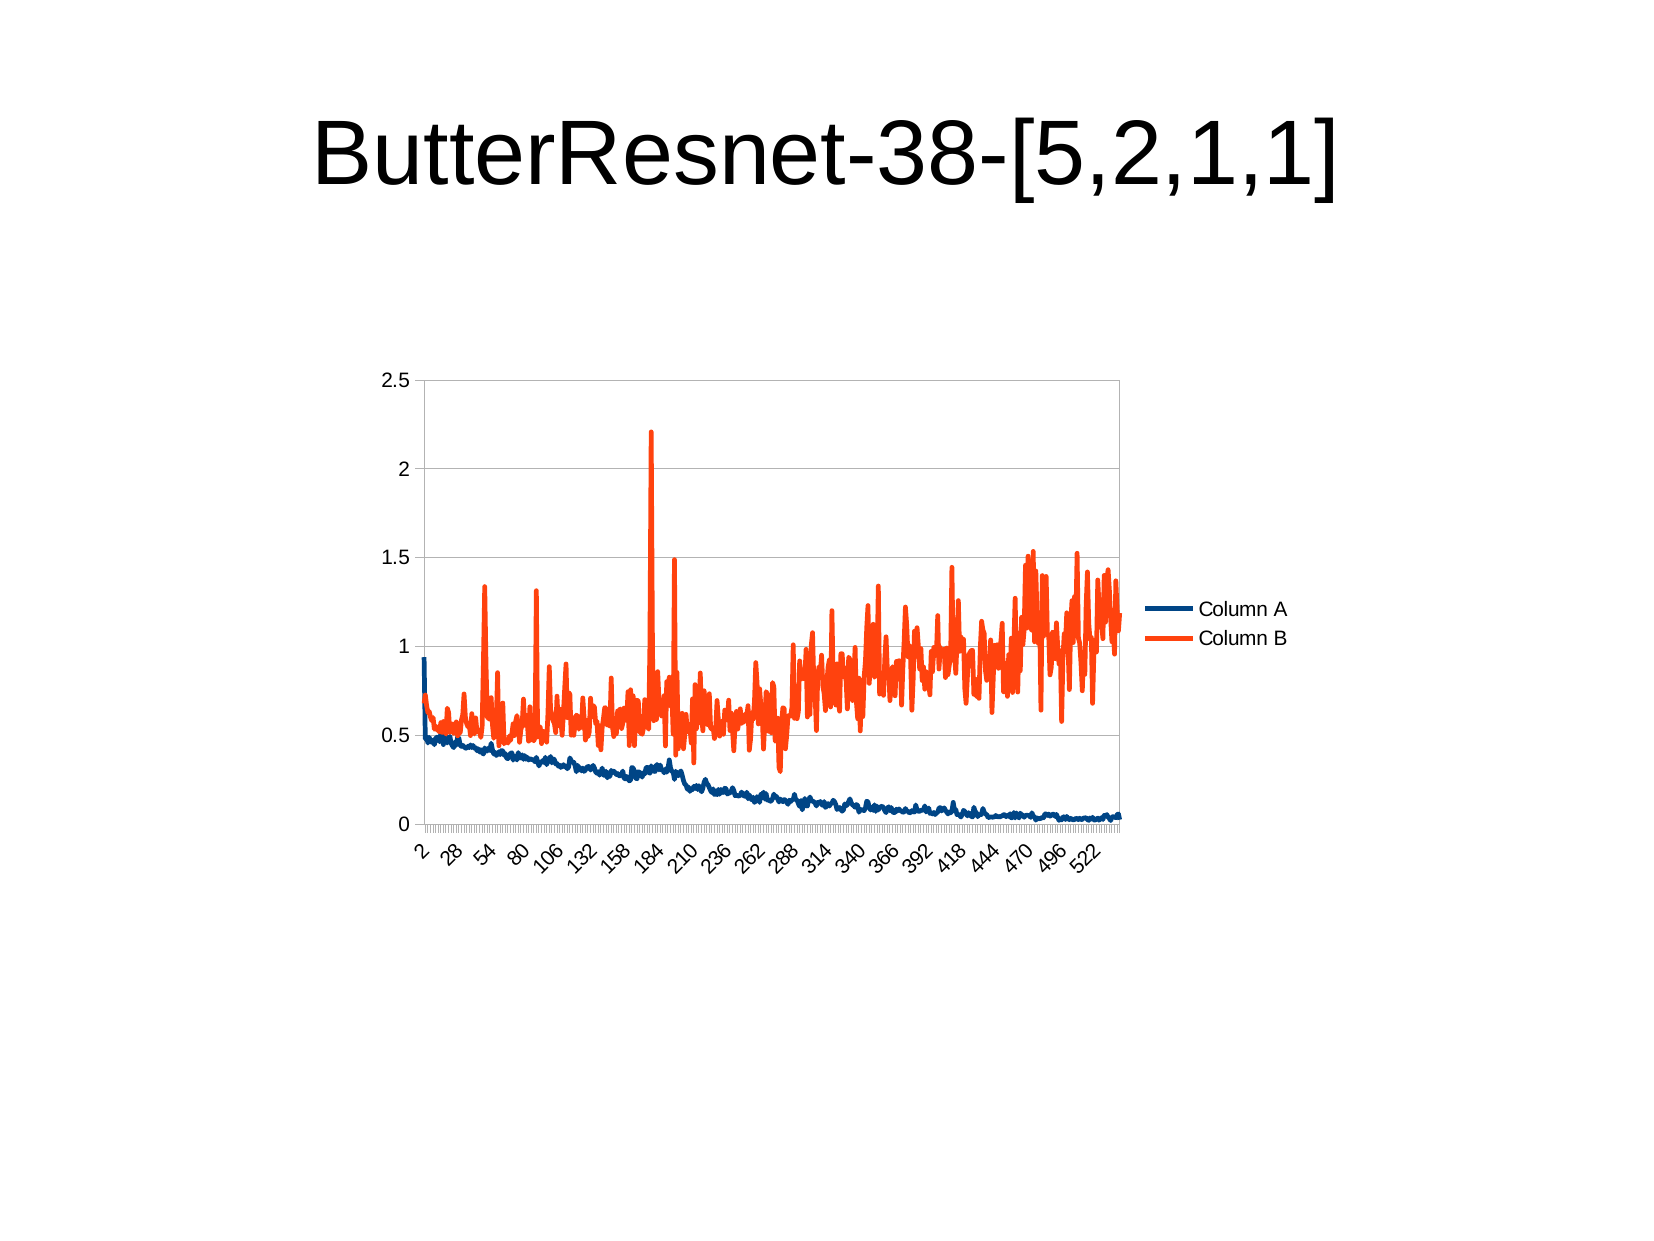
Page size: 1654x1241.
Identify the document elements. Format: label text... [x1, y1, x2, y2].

chart [362, 357, 1308, 890]
title ButterResnet-38-[5,2,1,1] [82, 49, 1571, 257]
